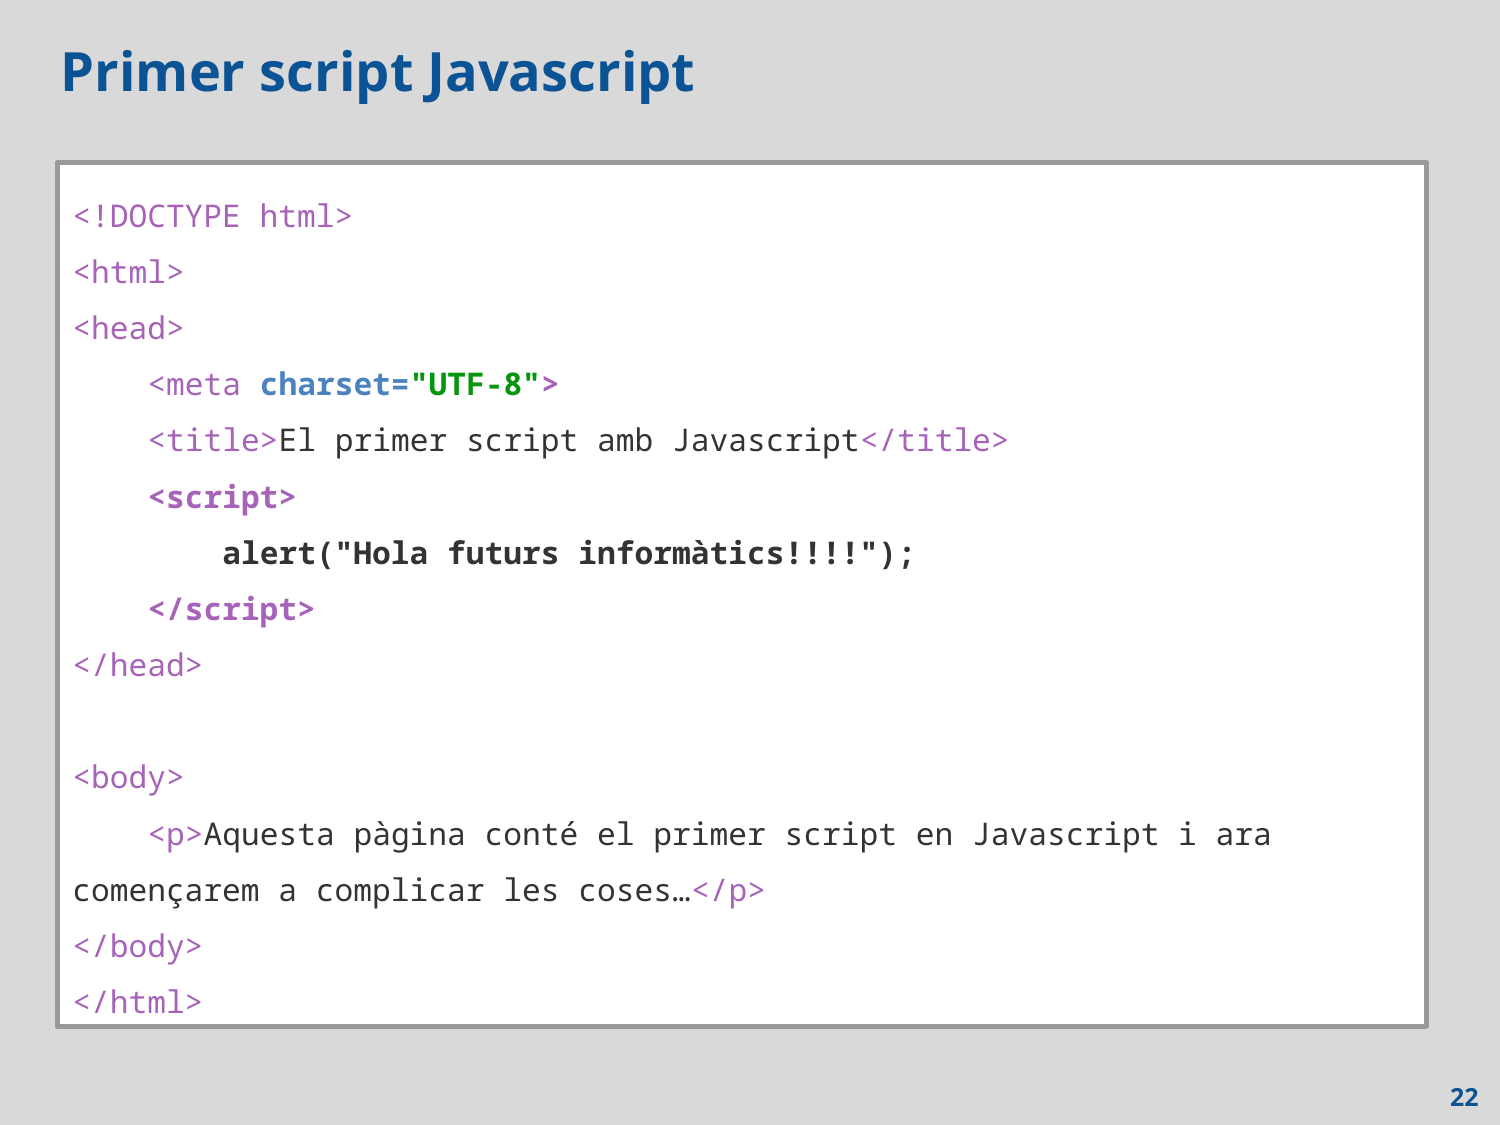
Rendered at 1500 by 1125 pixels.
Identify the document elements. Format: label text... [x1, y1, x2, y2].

slide_number <número> [1395, 1072, 1494, 1125]
title Primer script Javascript [45, 18, 1439, 120]
text_box <!DOCTYPE html> <html> <head> <meta charset="UTF-8"> <title>El primer script amb Javascript</title> <script> alert("Hola futurs informàtics!!!!"); </script> </head> <body> <p>Aquesta pàgina conté el primer script en Javascript i ara començarem a complicar les coses…</p> </body> </html> [57, 162, 1427, 1027]
